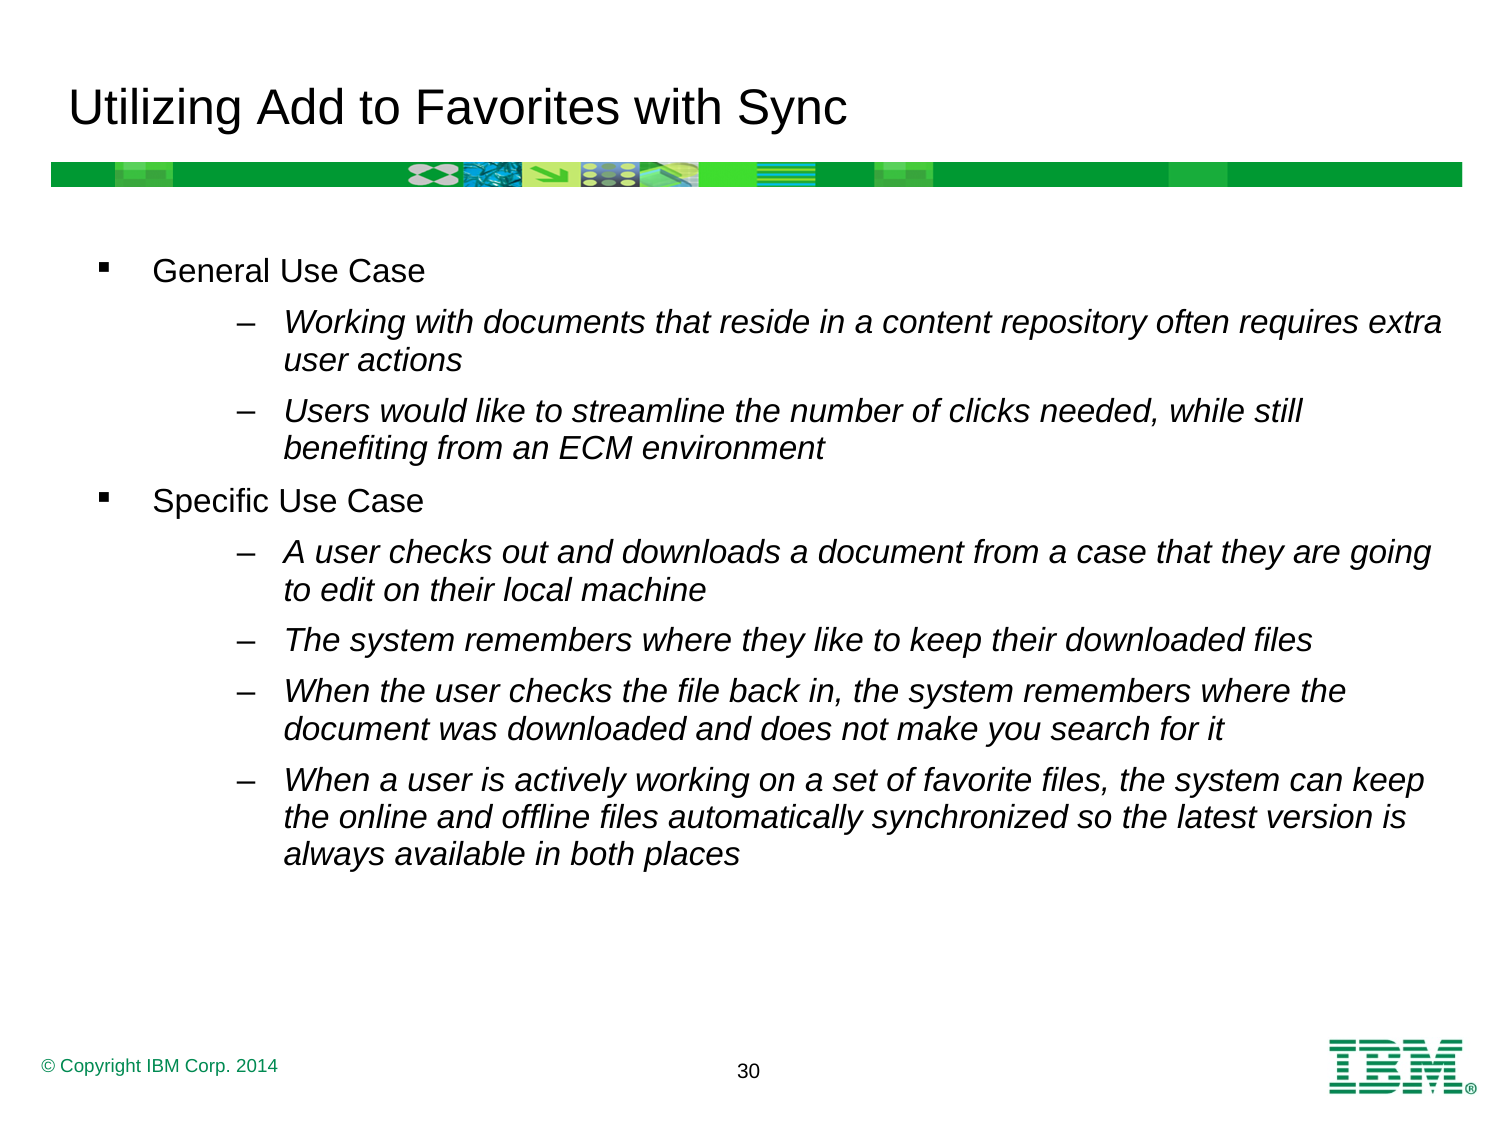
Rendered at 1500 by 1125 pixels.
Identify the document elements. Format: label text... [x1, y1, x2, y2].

picture [1327, 1037, 1479, 1096]
picture [50, 161, 1463, 189]
list General Use Case Working with documents that reside in a content repository often requires extra user actions Users would like to streamline the number of clicks needed, while still benefiting from an ECM environment Specific Use Case A user checks out and downloads a document from a case that they are going to edit on their local machine The system remembers where they like to keep their downloaded files When the user checks the file back in, the system remembers where the document was downloaded and does not make you search for it When a user is actively working on a set of favorite files, the system can keep the online and offline files automatically synchronized so the latest version is always available in both places [24, 243, 1463, 1038]
title Utilizing Add to Favorites with Sync [53, 69, 1239, 144]
